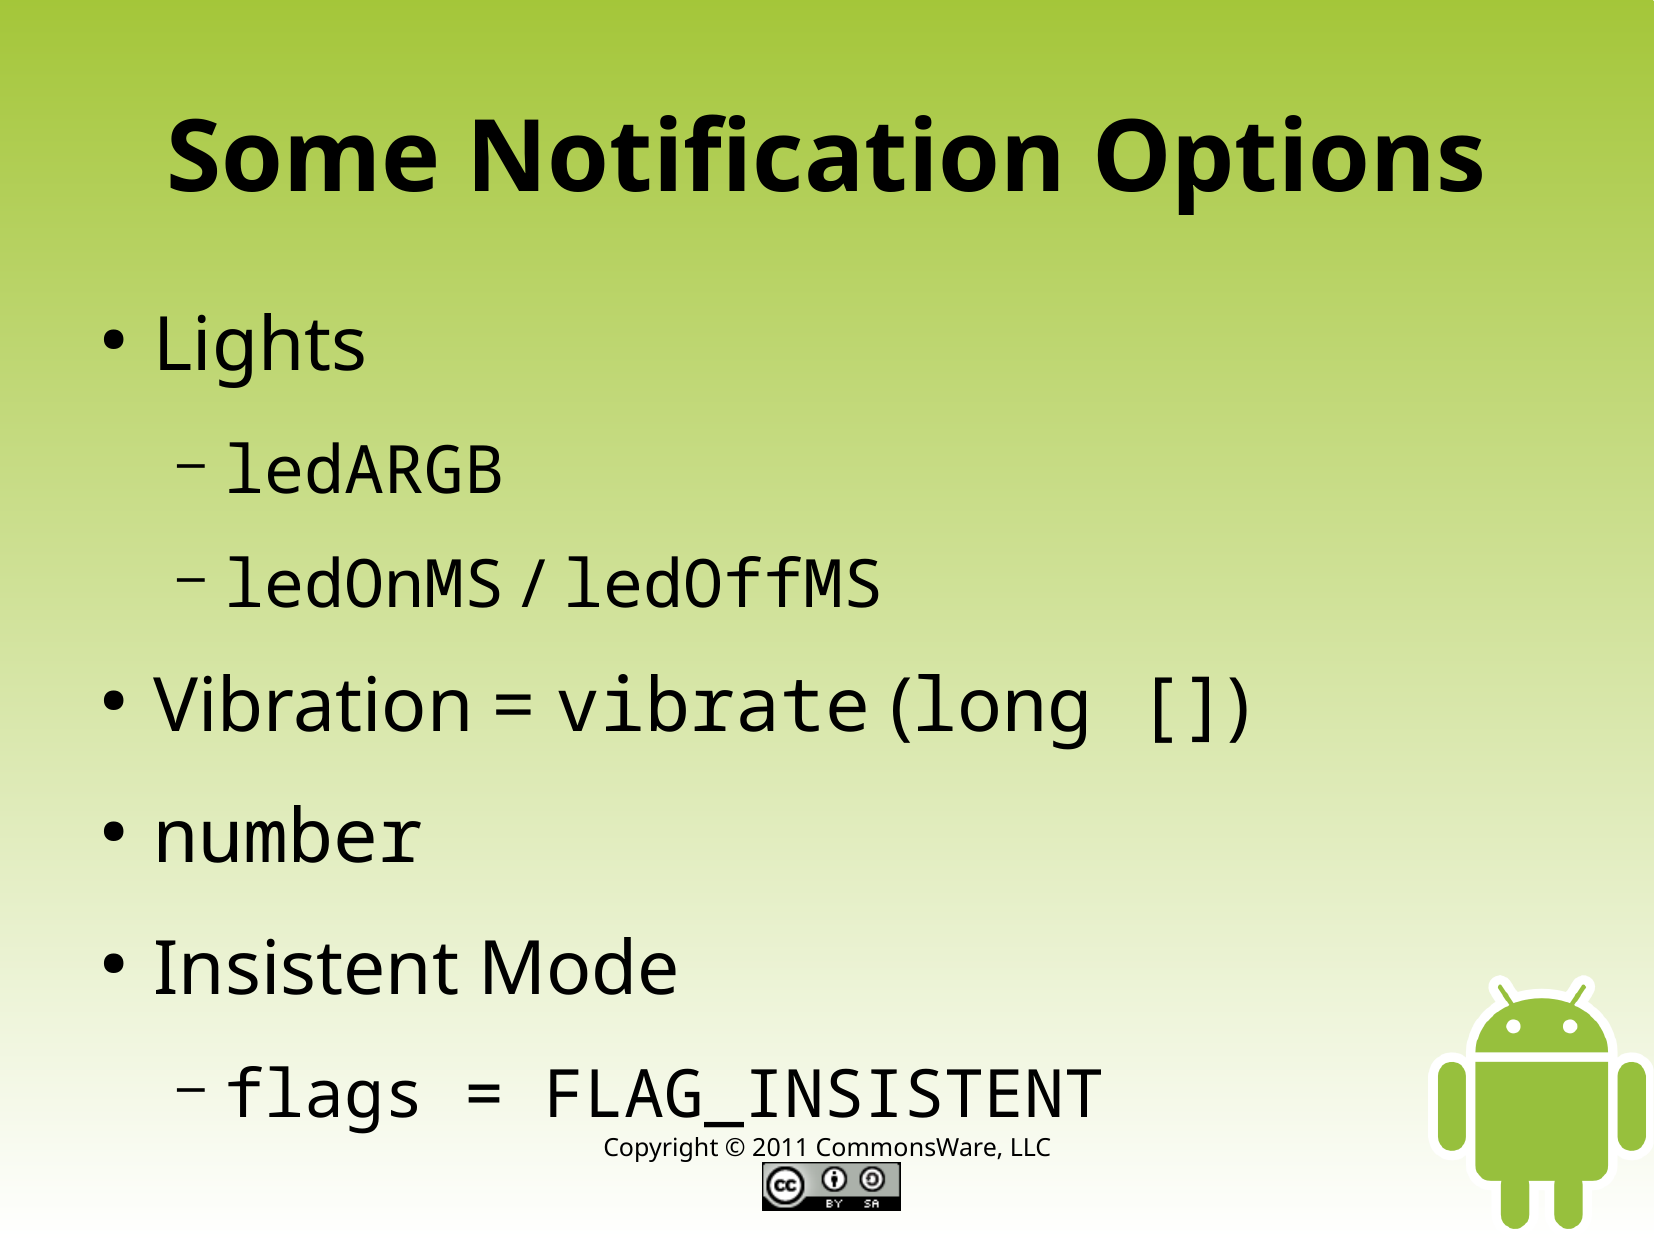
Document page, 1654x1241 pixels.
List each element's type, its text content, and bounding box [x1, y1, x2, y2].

list Lights ledARGB ledOnMS / ledOffMS Vibration = vibrate (long []) number Insistent Mode flags = FLAG_INSISTENT [82, 290, 1571, 1109]
title Some Notification Options [82, 49, 1571, 257]
picture [1428, 975, 1654, 1238]
picture [762, 1162, 901, 1211]
